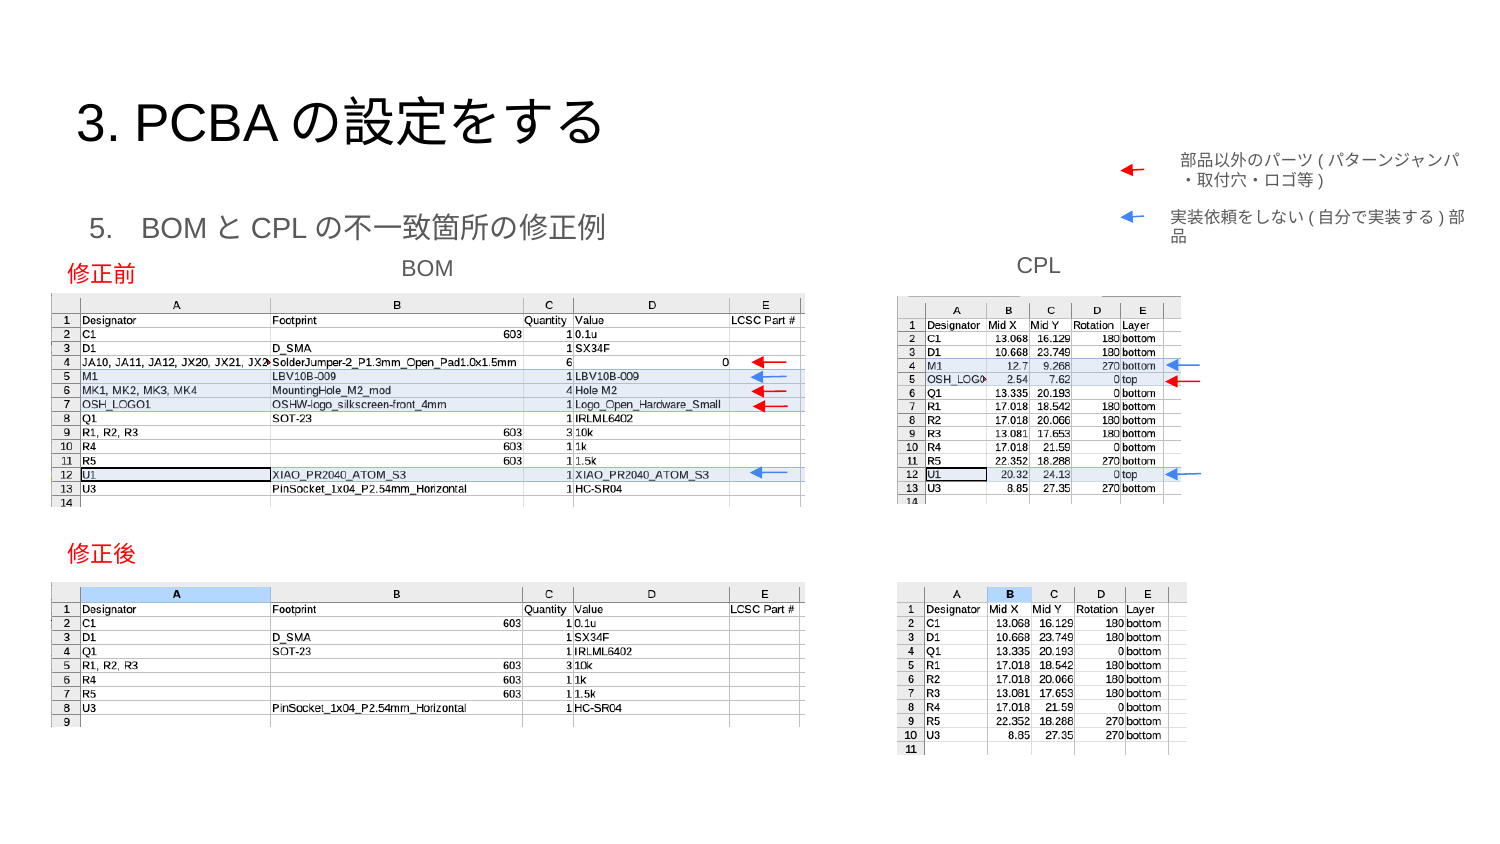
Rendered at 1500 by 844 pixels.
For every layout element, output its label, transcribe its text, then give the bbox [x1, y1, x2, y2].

text_box BOM [383, 238, 473, 296]
text_box 修正前 [46, 244, 157, 303]
text_box 修正後 [46, 524, 157, 583]
picture [897, 296, 1181, 504]
title PCBAの設定をする [51, 72, 1449, 167]
text_box 部品以外のパーツ(パターンジャンパ・取付穴・ロゴ等) [1165, 134, 1491, 205]
picture [897, 582, 1187, 755]
list BOMとCPLの不一致箇所の修正例 [51, 189, 1449, 750]
text_box 実装依頼をしない(自分で実装する)部品 [1155, 191, 1481, 262]
text_box CPL [994, 235, 1084, 294]
picture [51, 293, 805, 507]
picture [51, 582, 805, 727]
